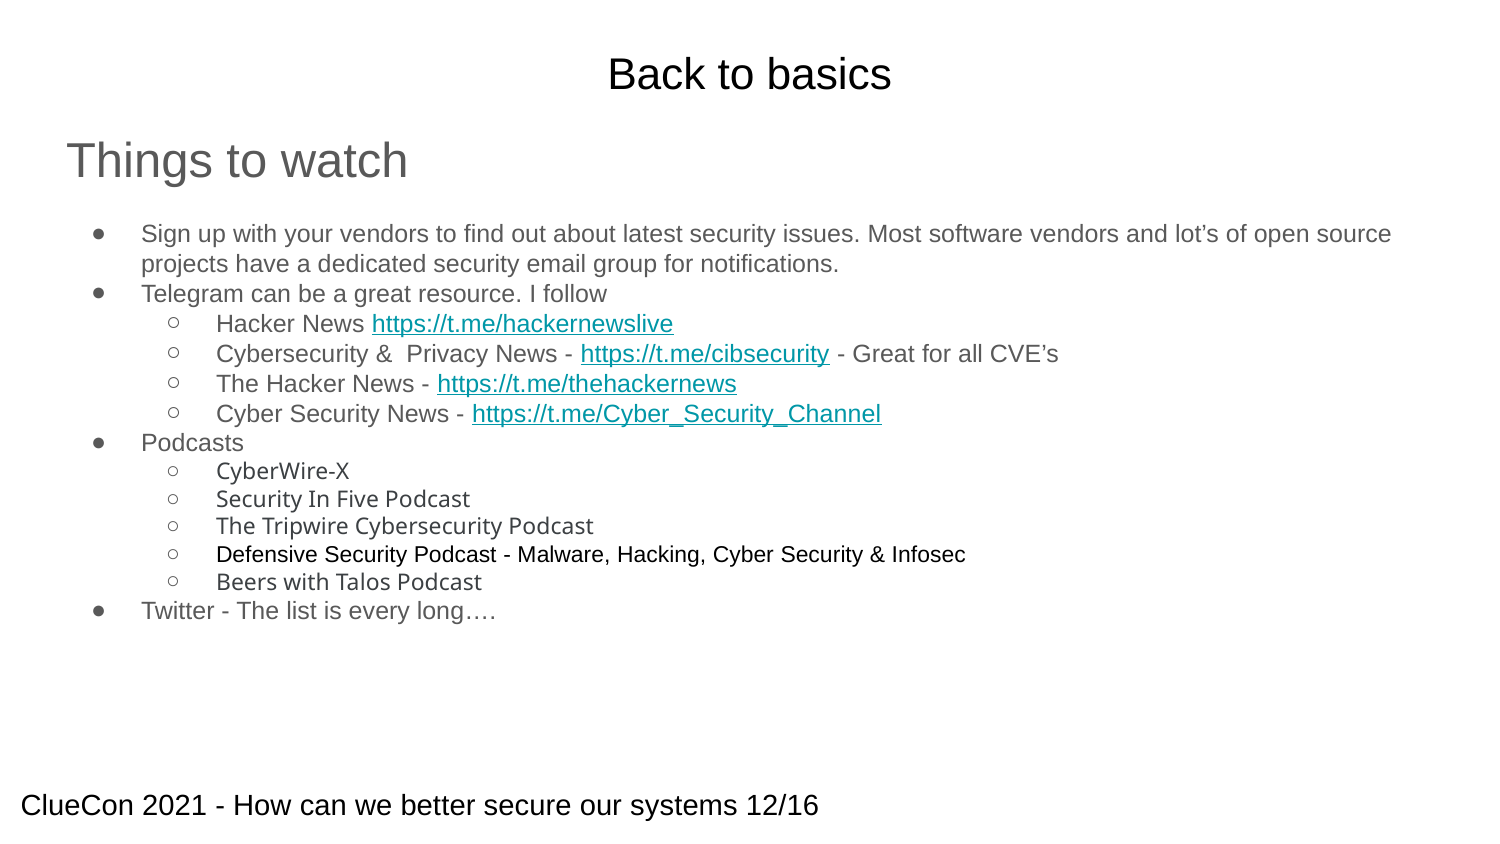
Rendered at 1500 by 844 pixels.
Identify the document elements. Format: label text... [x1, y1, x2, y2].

subtitle Things to watch Sign up with your vendors to find out about latest security issues. Most software vendors and lot’s of open source projects have a dedicated security email group for notifications. Telegram can be a great resource. I follow Hacker News https://t.me/hackernewslive Cybersecurity & Privacy News - https://t.me/cibsecurity - Great for all CVE’s The Hacker News - https://t.me/thehackernews Cyber Security News - https://t.me/Cyber_Security_Channel Podcasts CyberWire-X Security In Five Podcast The Tripwire Cybersecurity Podcast Defensive Security Podcast - Malware, Hacking, Cyber Security & Infosec Beers with Talos Podcast Twitter - The list is every long…. [51, 113, 1449, 771]
text_box ClueCon 2021 - How can we better secure our systems 12/16 [5, 771, 1472, 837]
title Back to basics [51, 29, 1449, 113]
